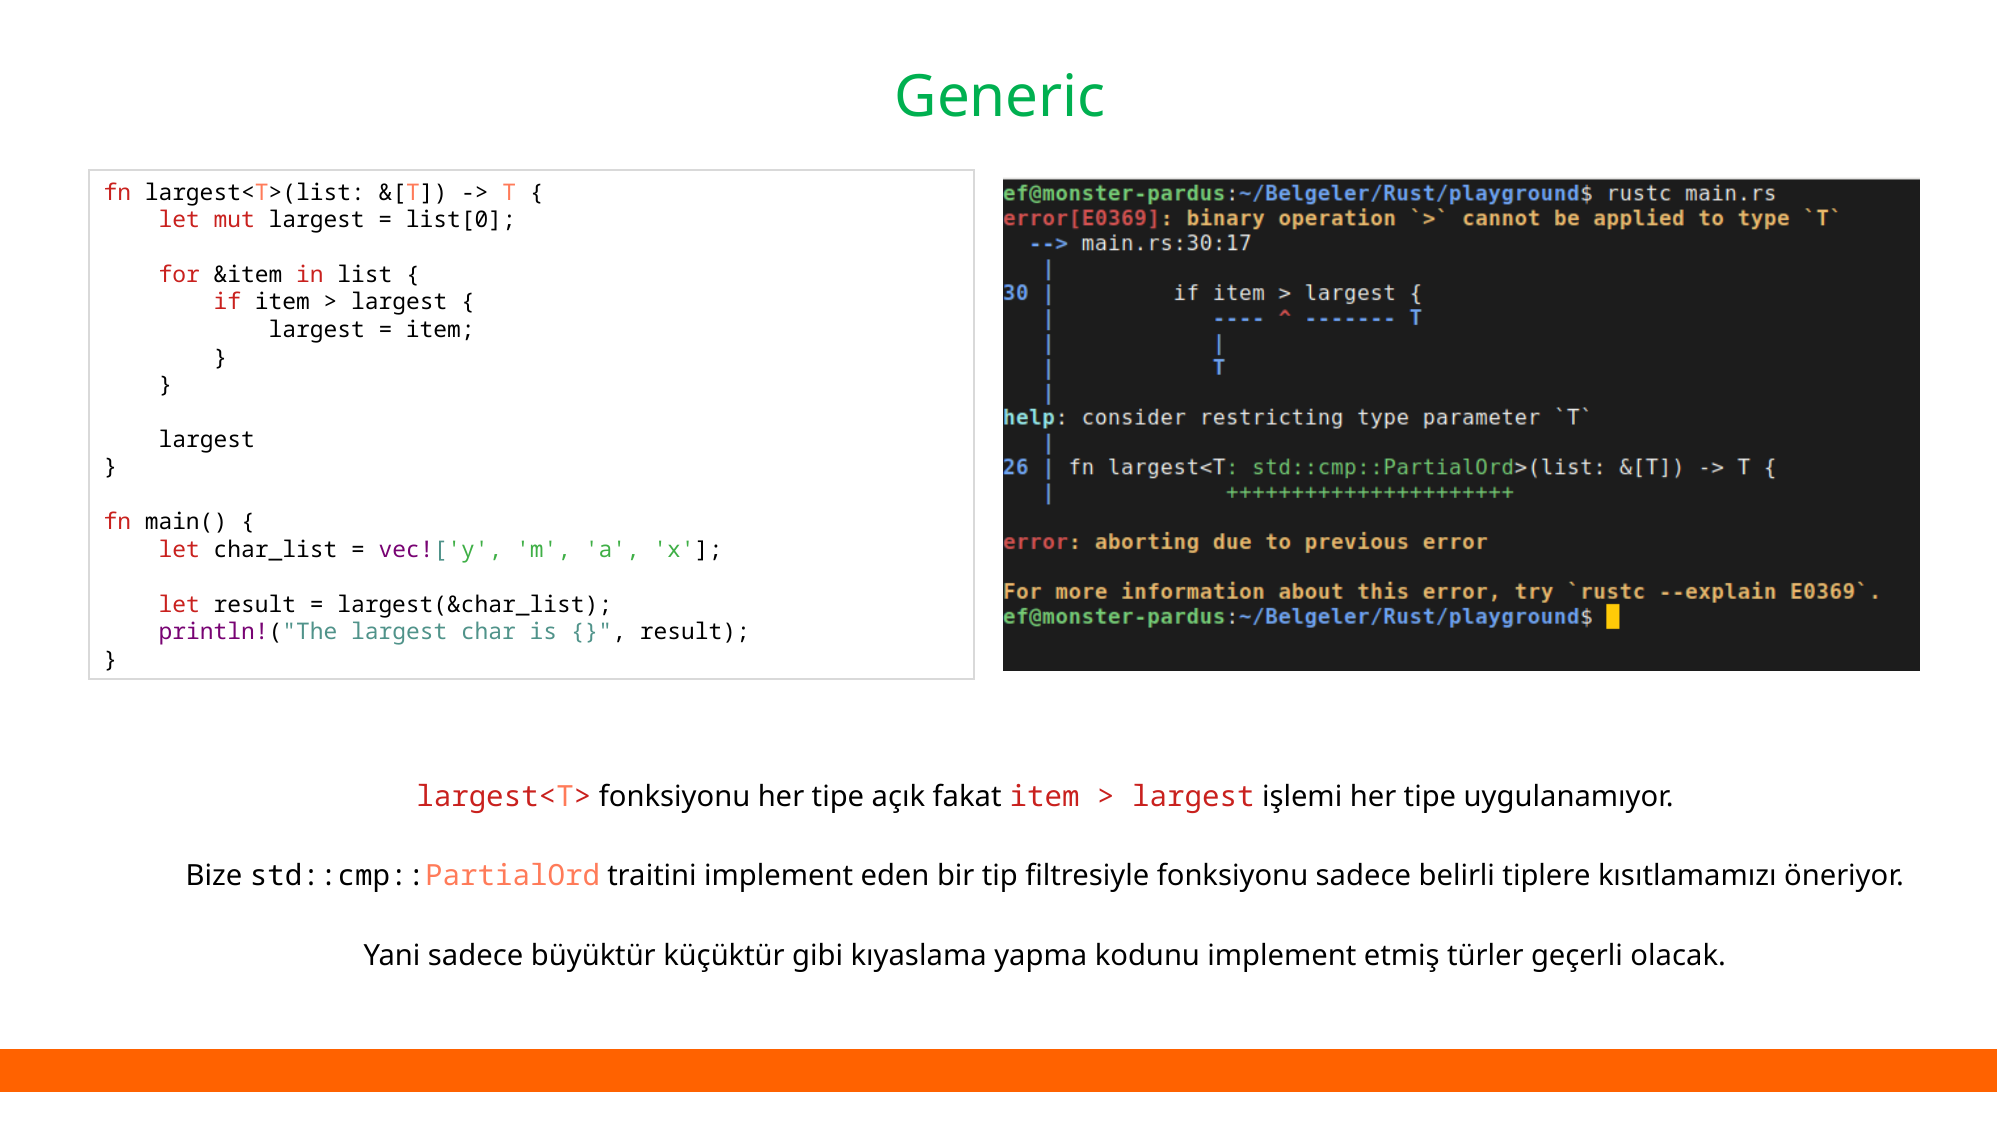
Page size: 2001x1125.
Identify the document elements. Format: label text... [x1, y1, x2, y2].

text_box largest<T> fonksiyonu her tipe açık fakat item > largest işlemi her tipe uygulanamıyor. Bize std::cmp::PartialOrd traitini implement eden bir tip filtresiyle fonksiyonu sadece belirli tiplere kısıtlamamızı öneriyor. Yani sadece büyüktür küçüktür gibi kıyaslama yapma kodunu implement etmiş türler geçerli olacak. [170, 767, 1830, 947]
text_box fn largest<T>(list: &[T]) -> T { let mut largest = list[0]; for &item in list { if item > largest { largest = item; } } largest } fn main() { let char_list = vec!['y', 'm', 'a', 'x']; let result = largest(&char_list); println!("The largest char is {}", result); } [88, 169, 975, 680]
list Generic [420, 59, 1580, 149]
text_box [0, 1049, 1997, 1092]
picture [1003, 177, 1920, 671]
